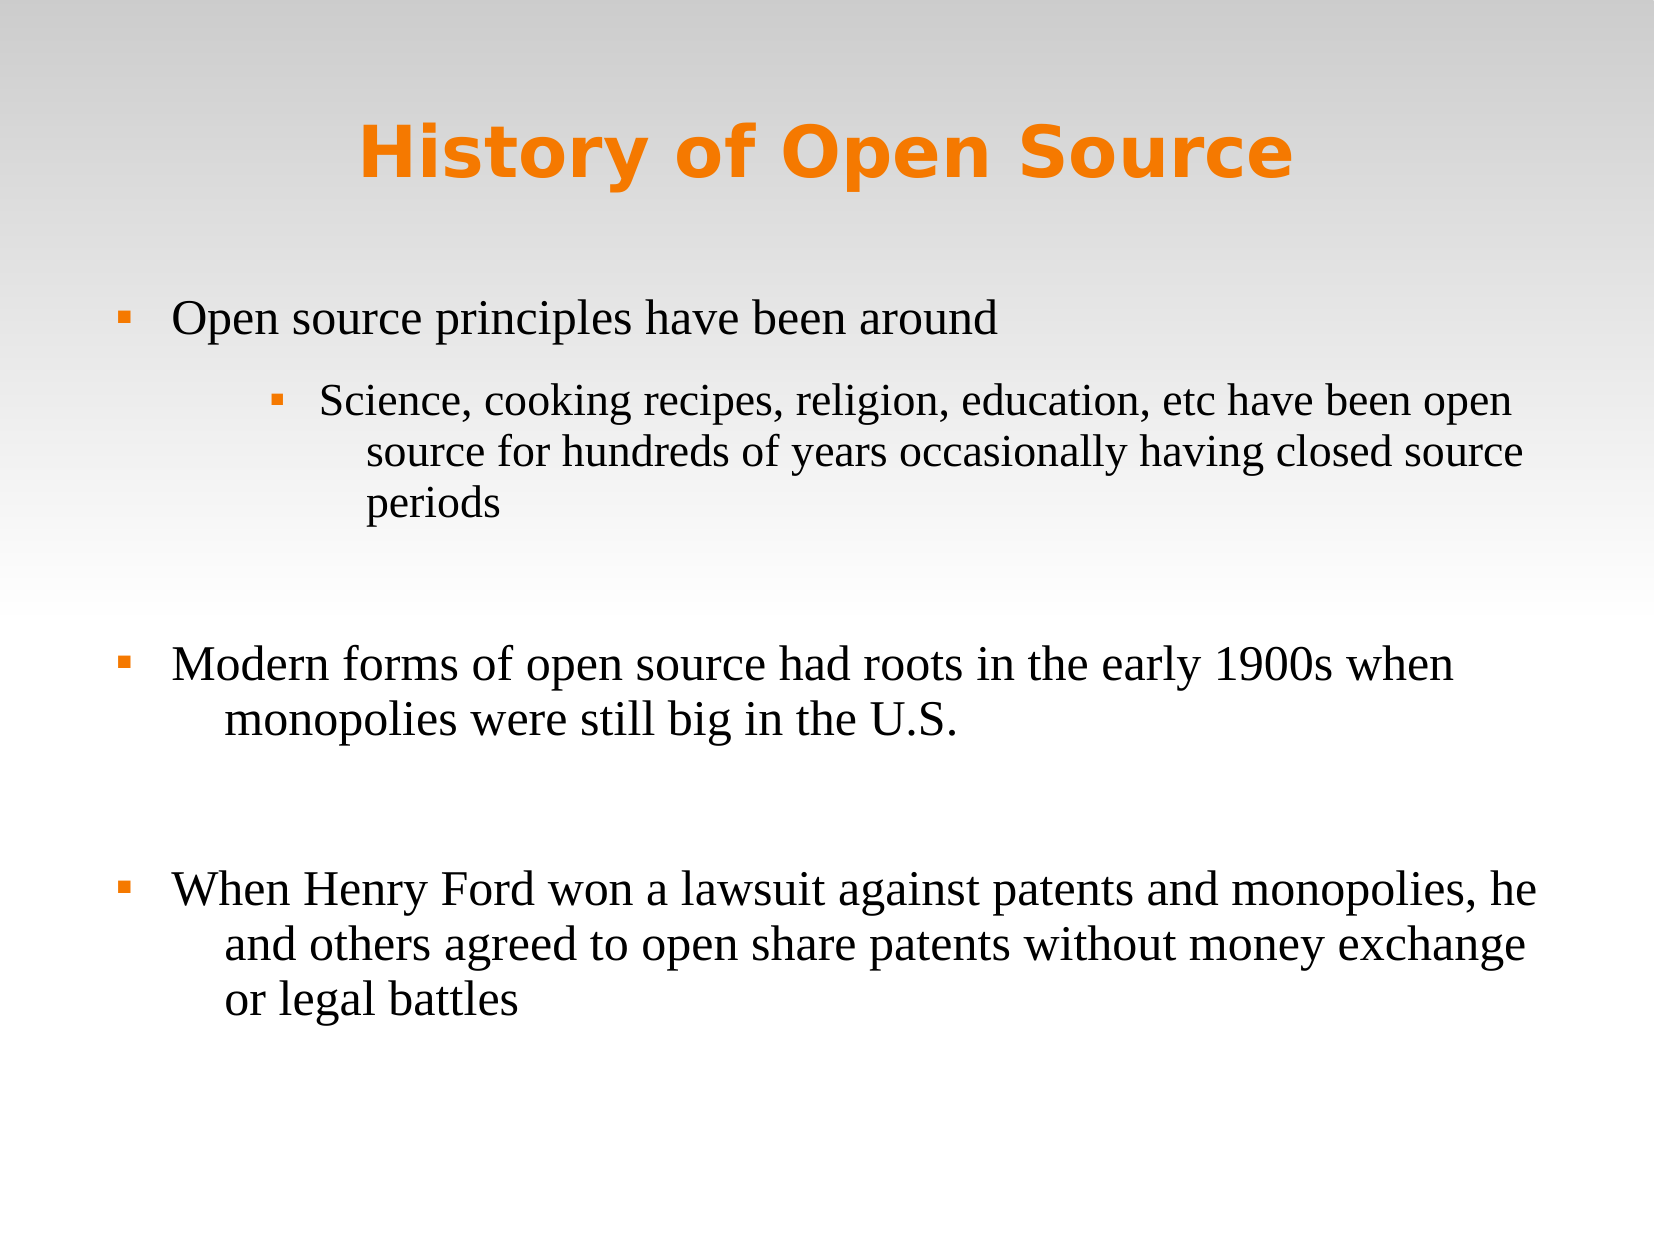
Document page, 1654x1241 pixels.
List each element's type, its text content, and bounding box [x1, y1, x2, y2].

title History of Open Source [82, 49, 1571, 257]
list Open source principles have been around Science, cooking recipes, religion, education, etc have been open source for hundreds of years occasionally having closed source periods Modern forms of open source had roots in the early 1900s when monopolies were still big in the U.S. When Henry Ford won a lawsuit against patents and monopolies, he and others agreed to open share patents without money exchange or legal battles [82, 290, 1571, 1109]
